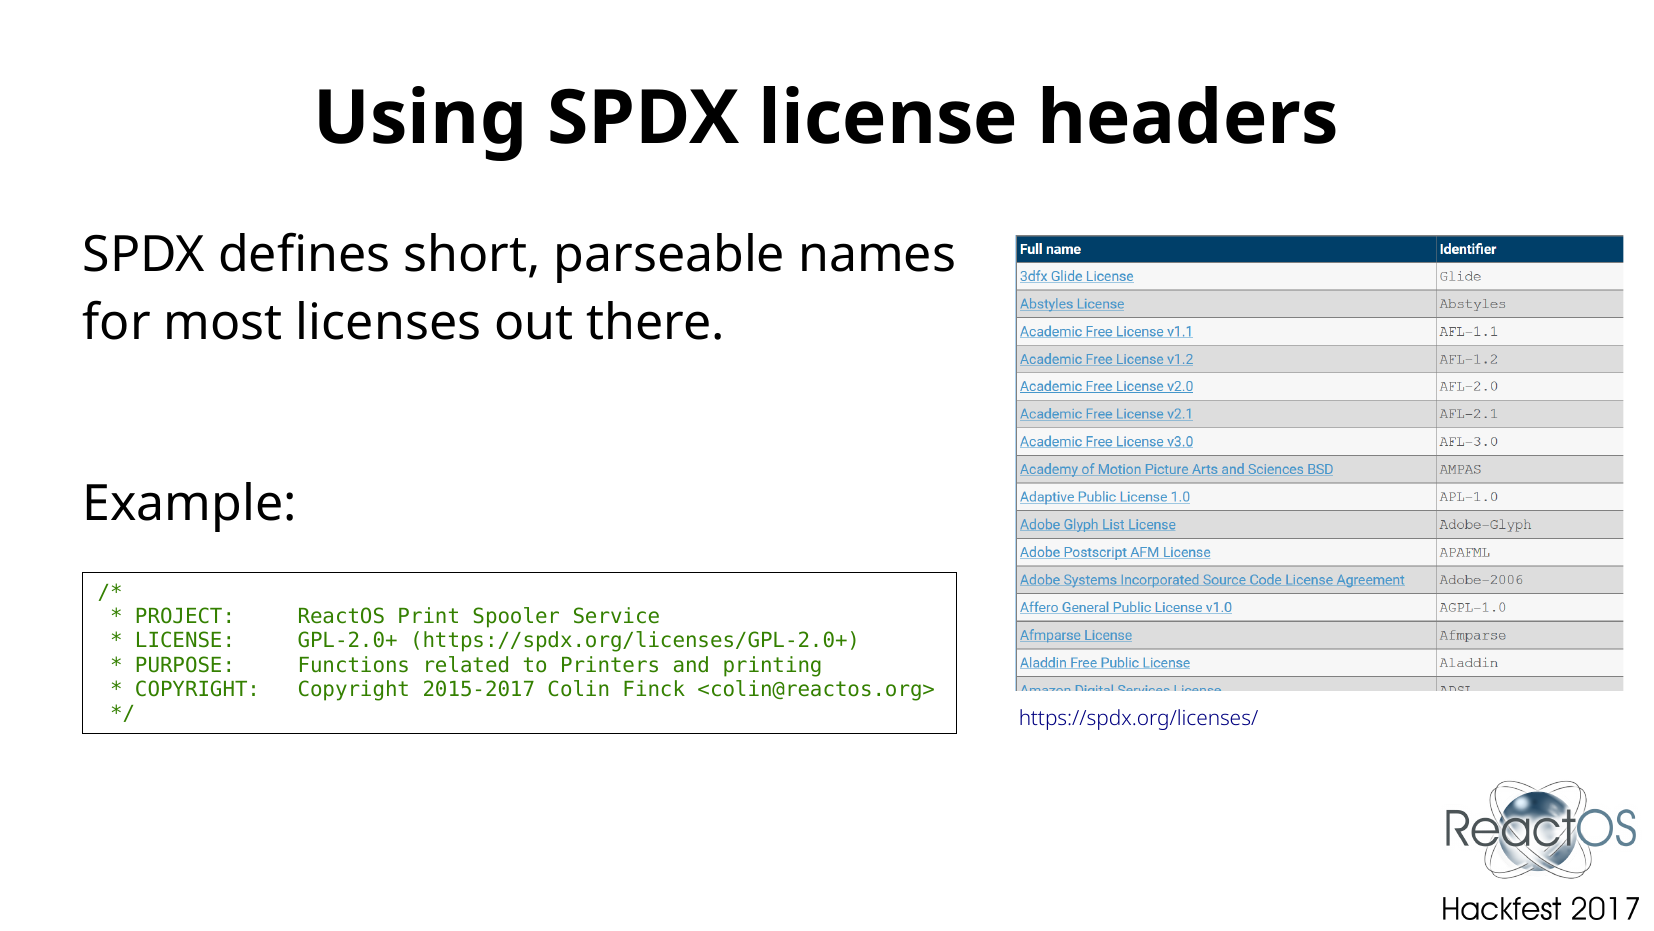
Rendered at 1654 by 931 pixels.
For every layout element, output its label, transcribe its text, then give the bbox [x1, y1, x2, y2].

picture [1015, 235, 1624, 691]
picture [1440, 779, 1642, 920]
title Using SPDX license headers [82, 37, 1571, 193]
text_box https://spdx.org/licenses/ [1003, 695, 1607, 739]
list SPDX defines short, parseable names for most licenses out there. Example: [82, 217, 957, 567]
text_box /* * PROJECT: ReactOS Print Spooler Service * LICENSE: GPL-2.0+ (https://spdx.org/licenses/GPL-2.0+) * PURPOSE: Functions related to Printers and printing * COPYRIGHT: Copyright 2015-2017 Colin Finck <colin@reactos.org> */ [82, 572, 957, 732]
